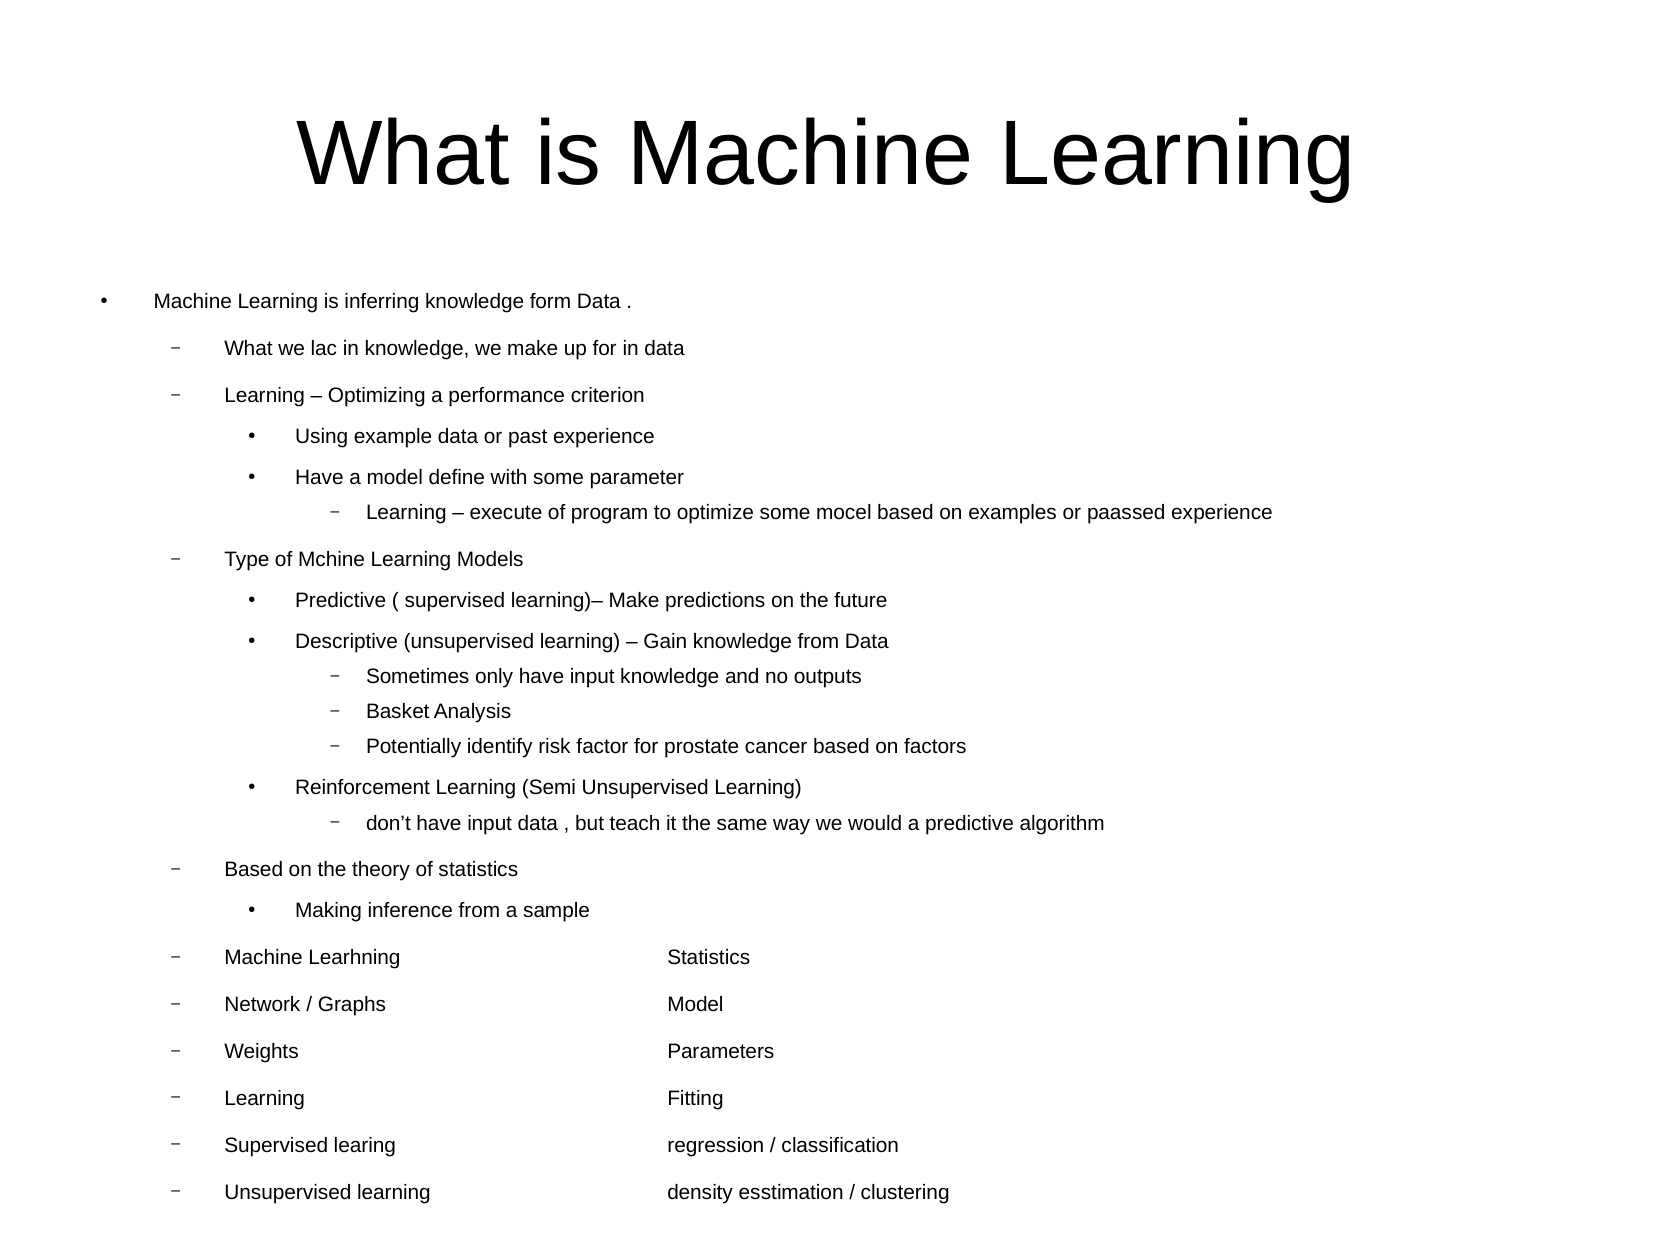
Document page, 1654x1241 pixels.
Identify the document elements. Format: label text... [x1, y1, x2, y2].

title What is Machine Learning [82, 49, 1571, 257]
list Machine Learning is inferring knowledge form Data . What we lac in knowledge, we make up for in data Learning – Optimizing a performance criterion Using example data or past experience Have a model define with some parameter Learning – execute of program to optimize some mocel based on examples or paassed experience Type of Mchine Learning Models Predictive ( supervised learning)– Make predictions on the future Descriptive (unsupervised learning) – Gain knowledge from Data Sometimes only have input knowledge and no outputs Basket Analysis Potentially identify risk factor for prostate cancer based on factors Reinforcement Learning (Semi Unsupervised Learning) don’t have input data , but teach it the same way we would a predictive algorithm Based on the theory of statistics Making inference from a sample Machine Learhning Statistics Network / Graphs Model Weights Parameters Learning Fitting Supervised learing regression / classification Unsupervised learning density esstimation / clustering [82, 290, 1571, 1229]
